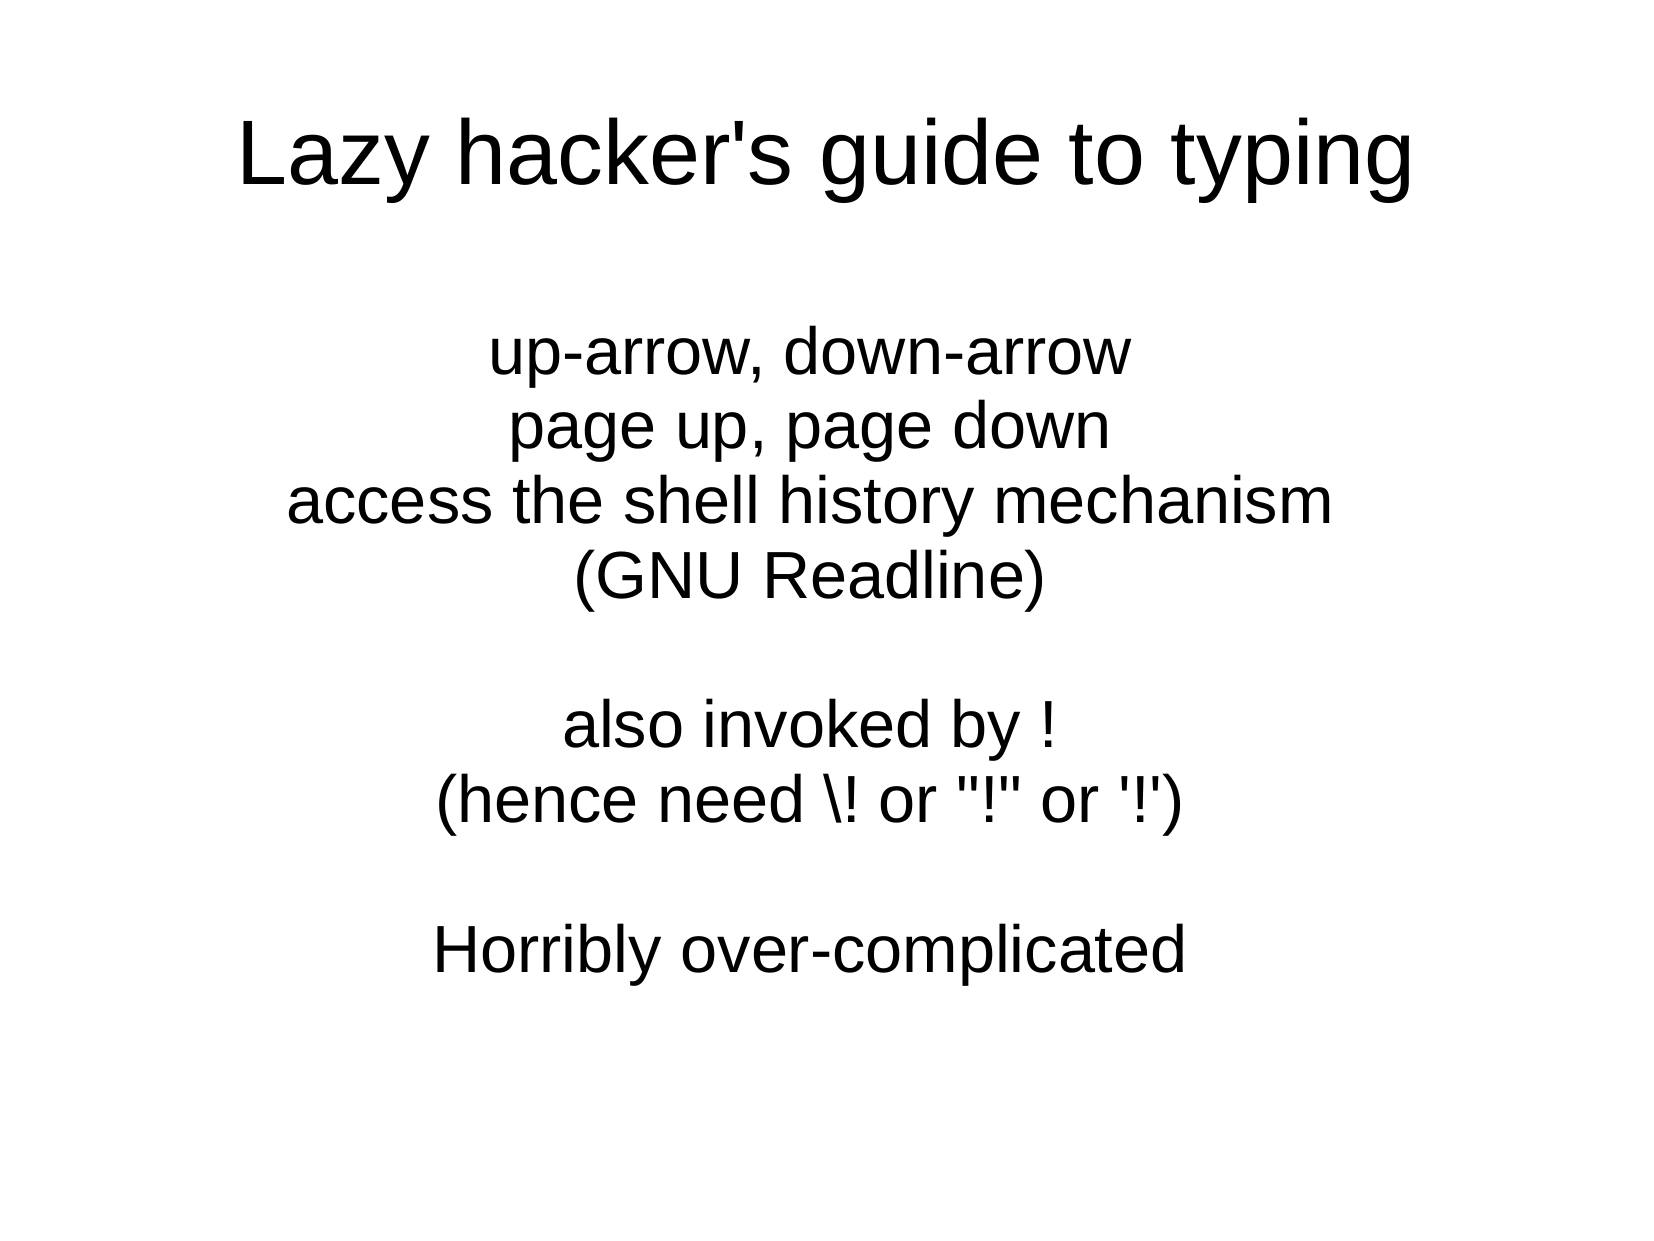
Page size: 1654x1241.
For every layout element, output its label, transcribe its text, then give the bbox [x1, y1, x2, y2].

title Lazy hacker's guide to typing [82, 49, 1571, 257]
text_box up-arrow, down-arrow page up, page down access the shell history mechanism (GNU Readline) also invoked by ! (hence need \! or "!" or '!') Horribly over-complicated [82, 290, 1538, 1010]
